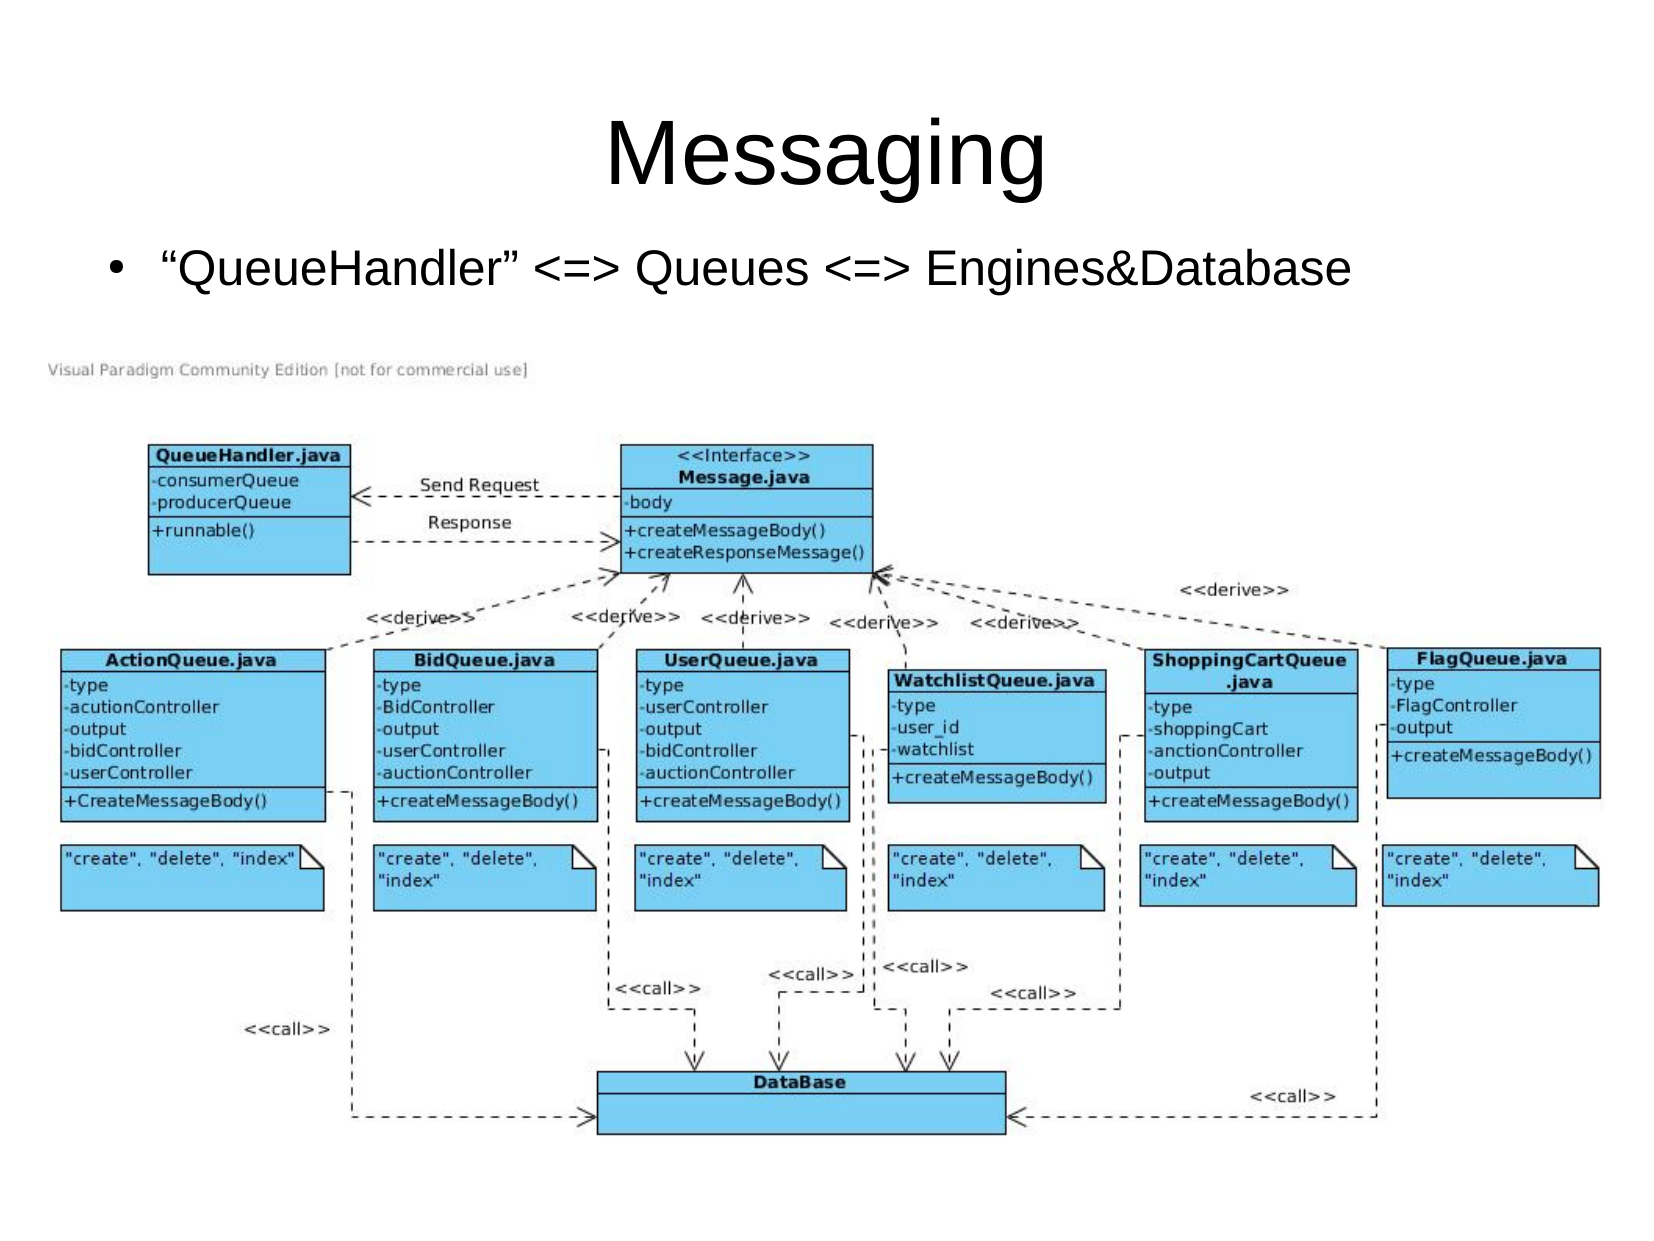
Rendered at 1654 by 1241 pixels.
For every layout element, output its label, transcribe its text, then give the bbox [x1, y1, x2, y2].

list “QueueHandler” <=> Queues <=> Engines&Database [90, 240, 1579, 360]
title Messaging [82, 49, 1571, 257]
picture [48, 360, 1606, 1141]
